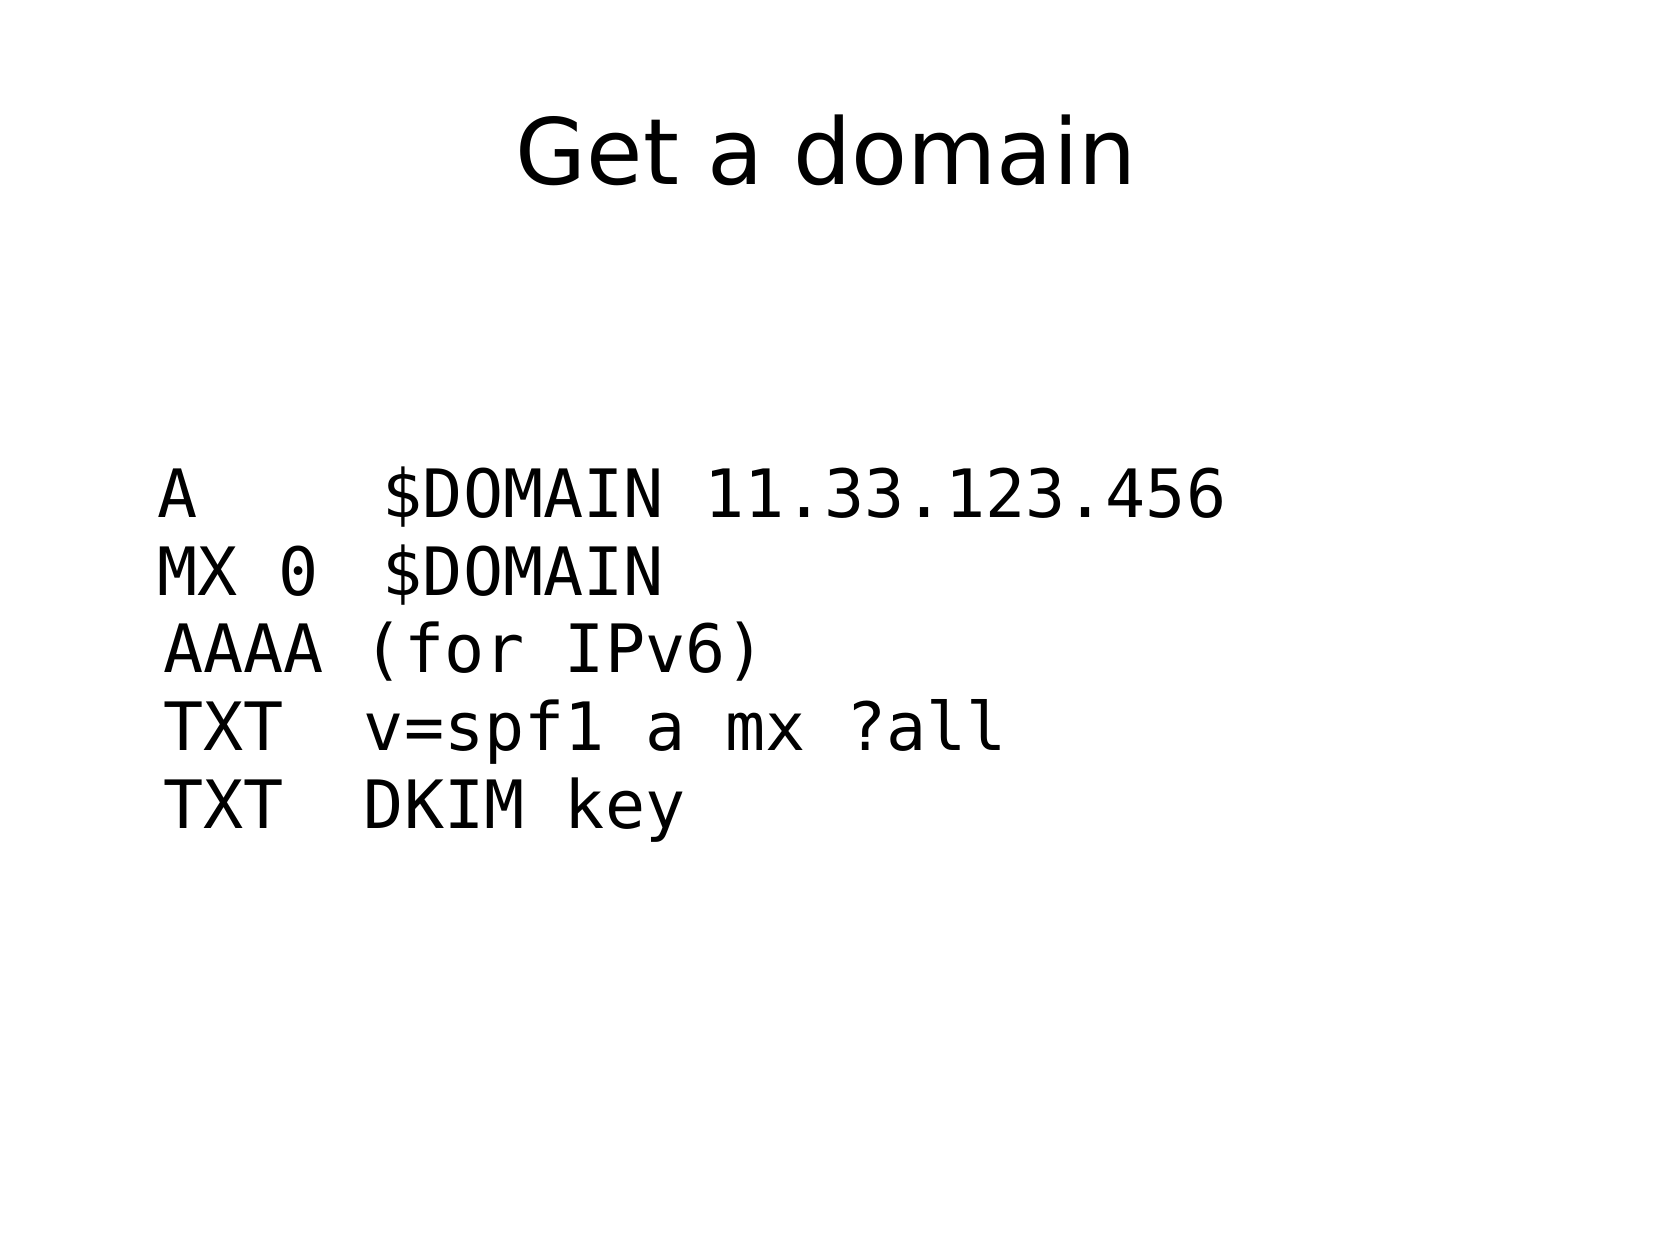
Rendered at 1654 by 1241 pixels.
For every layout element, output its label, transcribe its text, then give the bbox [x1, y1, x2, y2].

subtitle A $DOMAIN 11.33.123.456 MX 0 $DOMAIN AAAA (for IPv6) TXT v=spf1 a mx ?all TXT DKIM key [82, 290, 1571, 1010]
title Get a domain [82, 49, 1571, 257]
